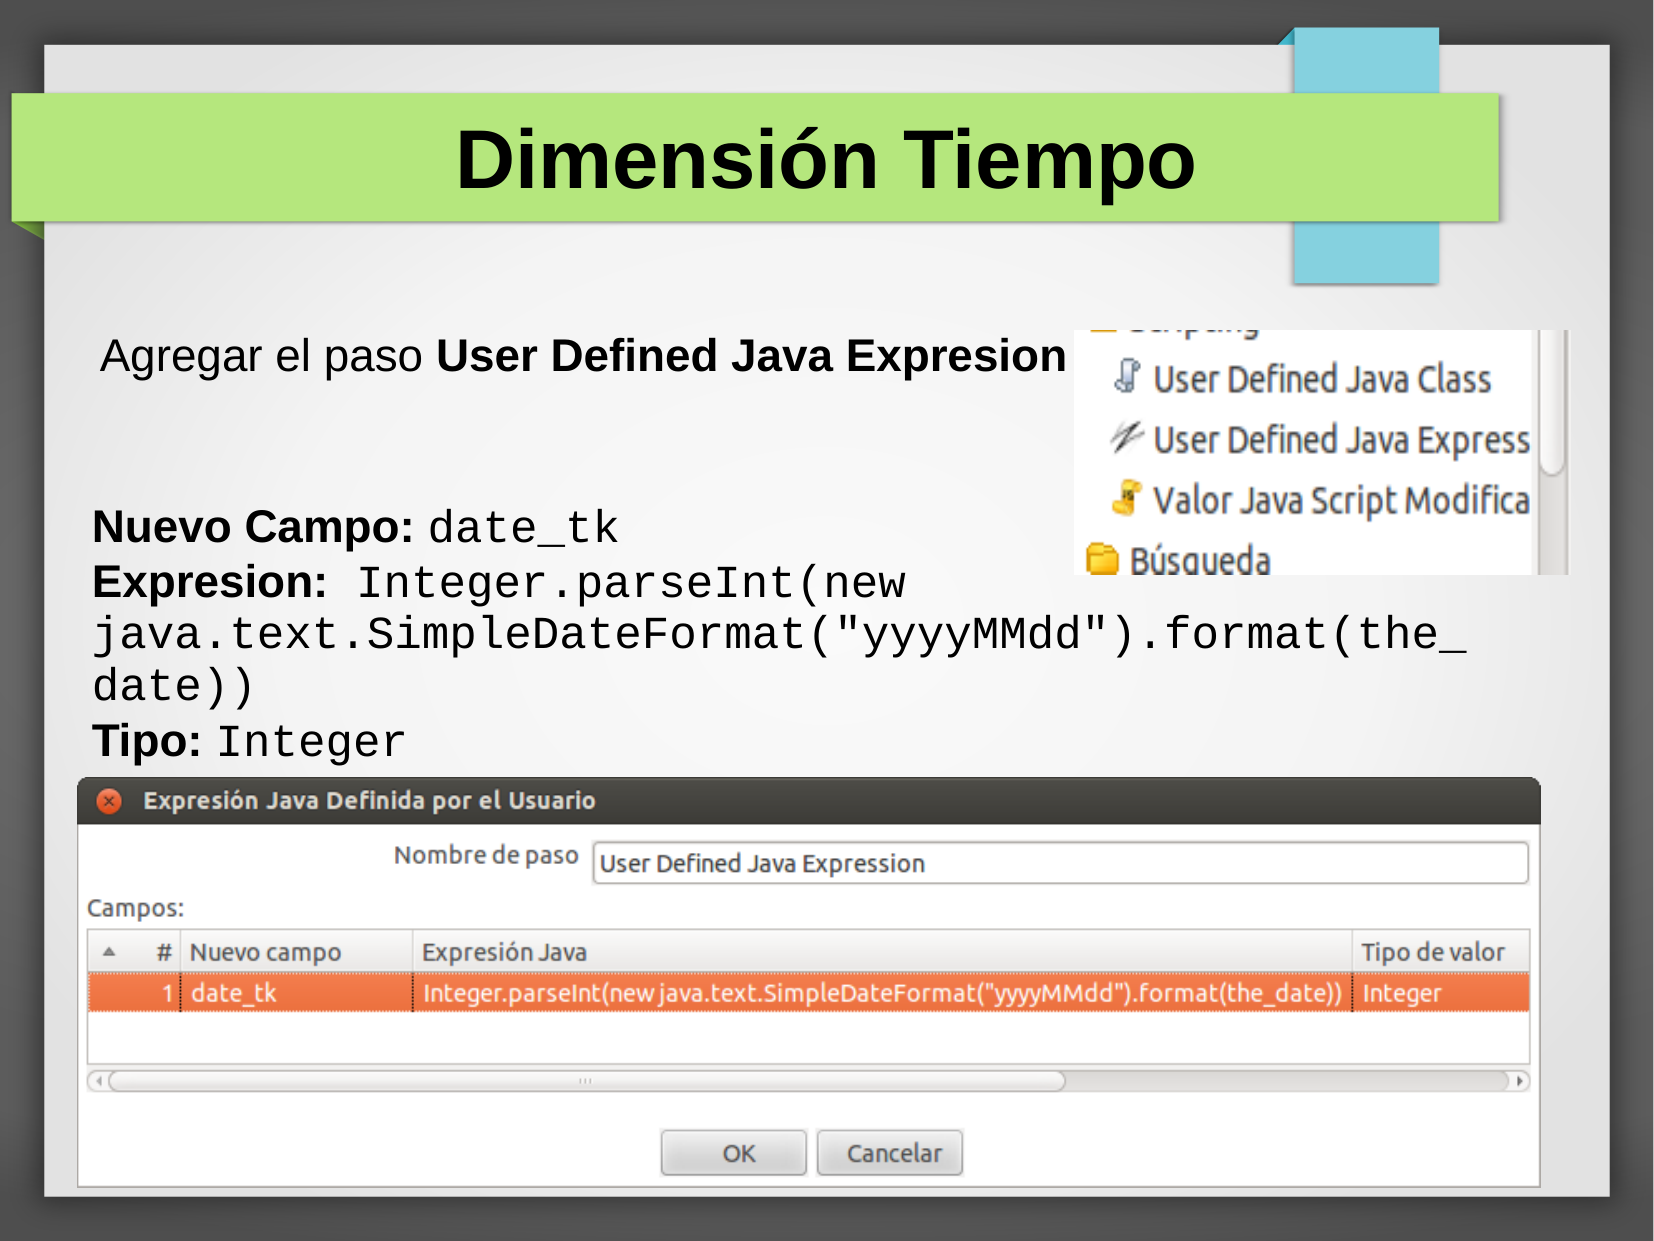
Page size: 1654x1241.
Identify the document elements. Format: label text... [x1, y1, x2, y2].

text_box Nuevo Campo: date_tk Expresion: Integer.parseInt(new java.text.SimpleDateFormat("yyyyMMdd").format(the_date)) Tipo: Integer [77, 493, 1494, 777]
title Dimensión Tiempo [70, 106, 1583, 213]
picture [0, 0, 1654, 1241]
text_box Agregar el paso User Defined Java Expresion [85, 322, 1083, 389]
